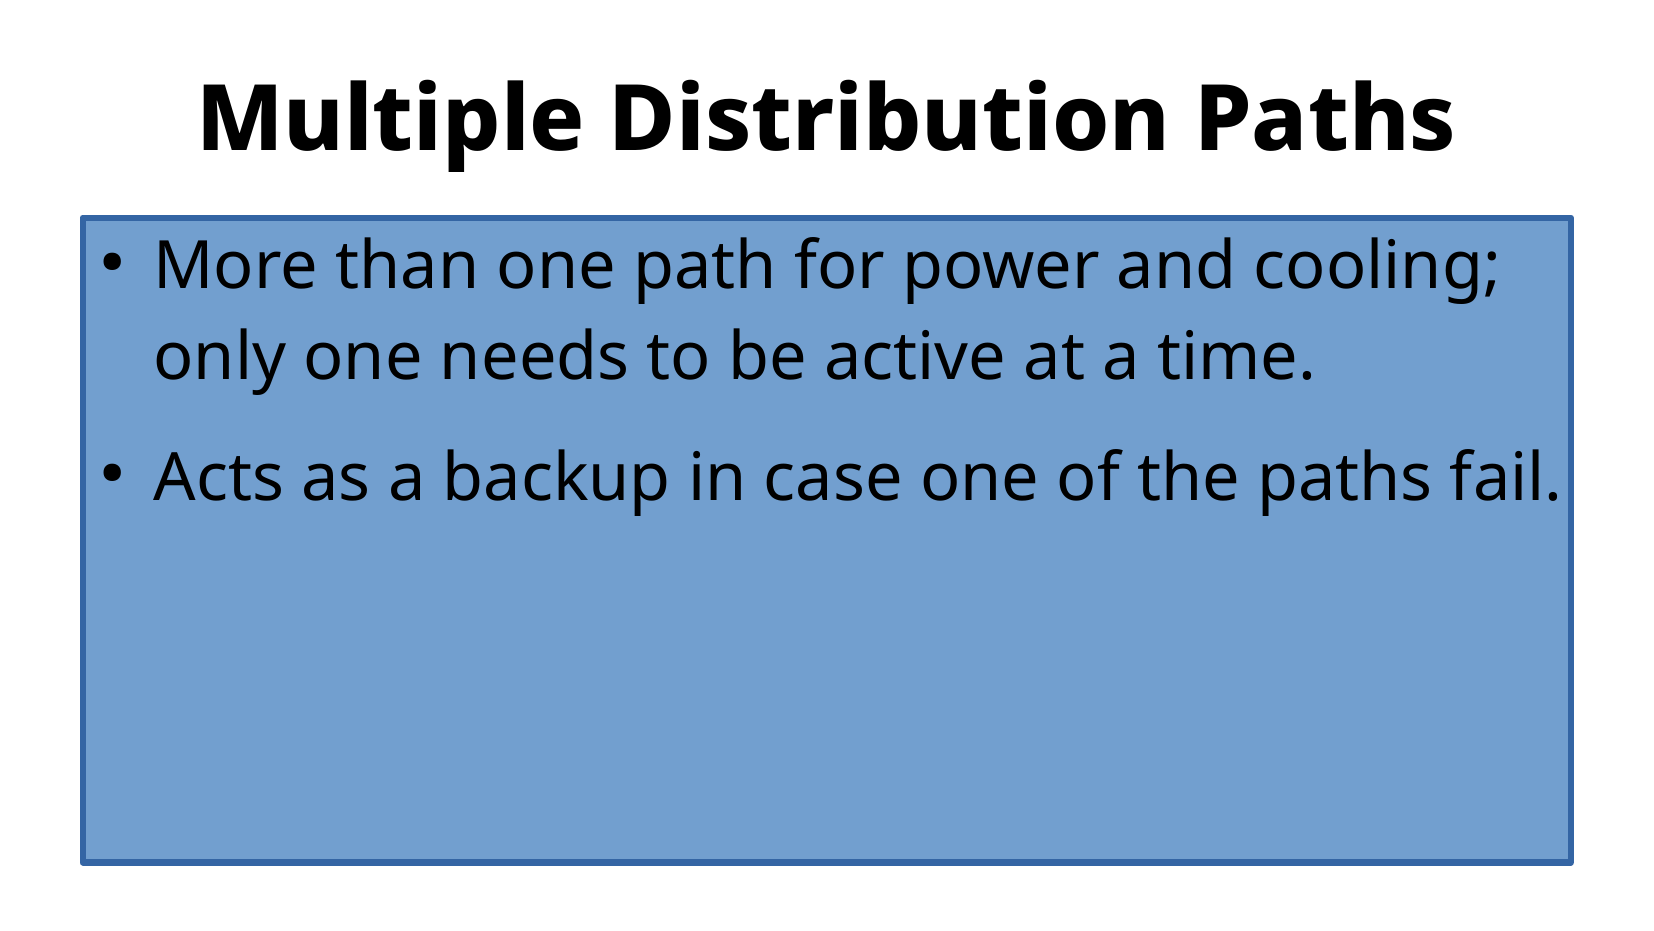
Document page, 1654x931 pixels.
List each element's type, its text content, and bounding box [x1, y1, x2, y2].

list More than one path for power and cooling; only one needs to be active at a time. Acts as a backup in case one of the paths fail. [82, 217, 1571, 863]
title Multiple Distribution Paths [82, 37, 1571, 193]
